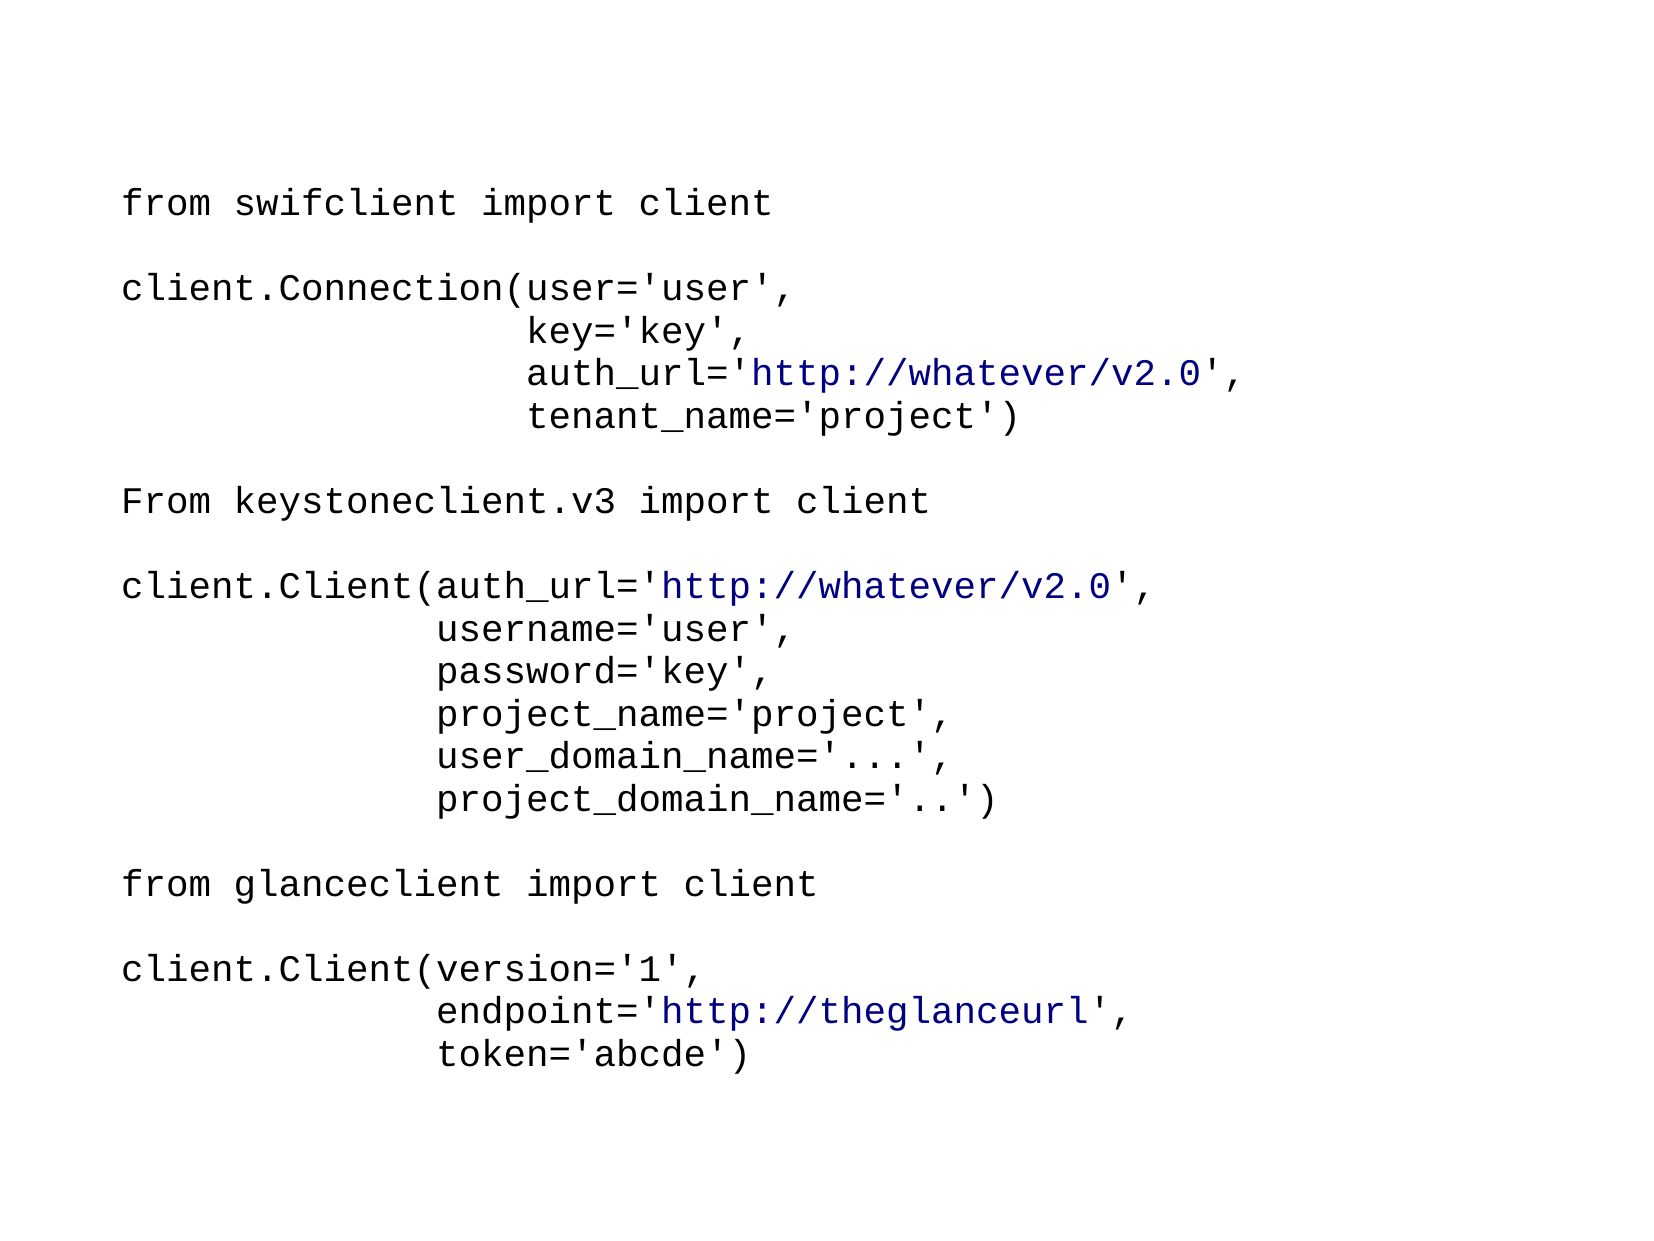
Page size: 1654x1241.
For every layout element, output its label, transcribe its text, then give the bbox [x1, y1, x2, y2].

text_box from swifclient import client client.Connection(user='user', key='key', auth_url='http://whatever/v2.0', tenant_name='project') From keystoneclient.v3 import client client.Client(auth_url='http://whatever/v2.0', username='user', password='key', project_name='project', user_domain_name='...', project_domain_name='..') from glanceclient import client client.Client(version='1', endpoint='http://theglanceurl', token='abcde') [106, 177, 1284, 1170]
